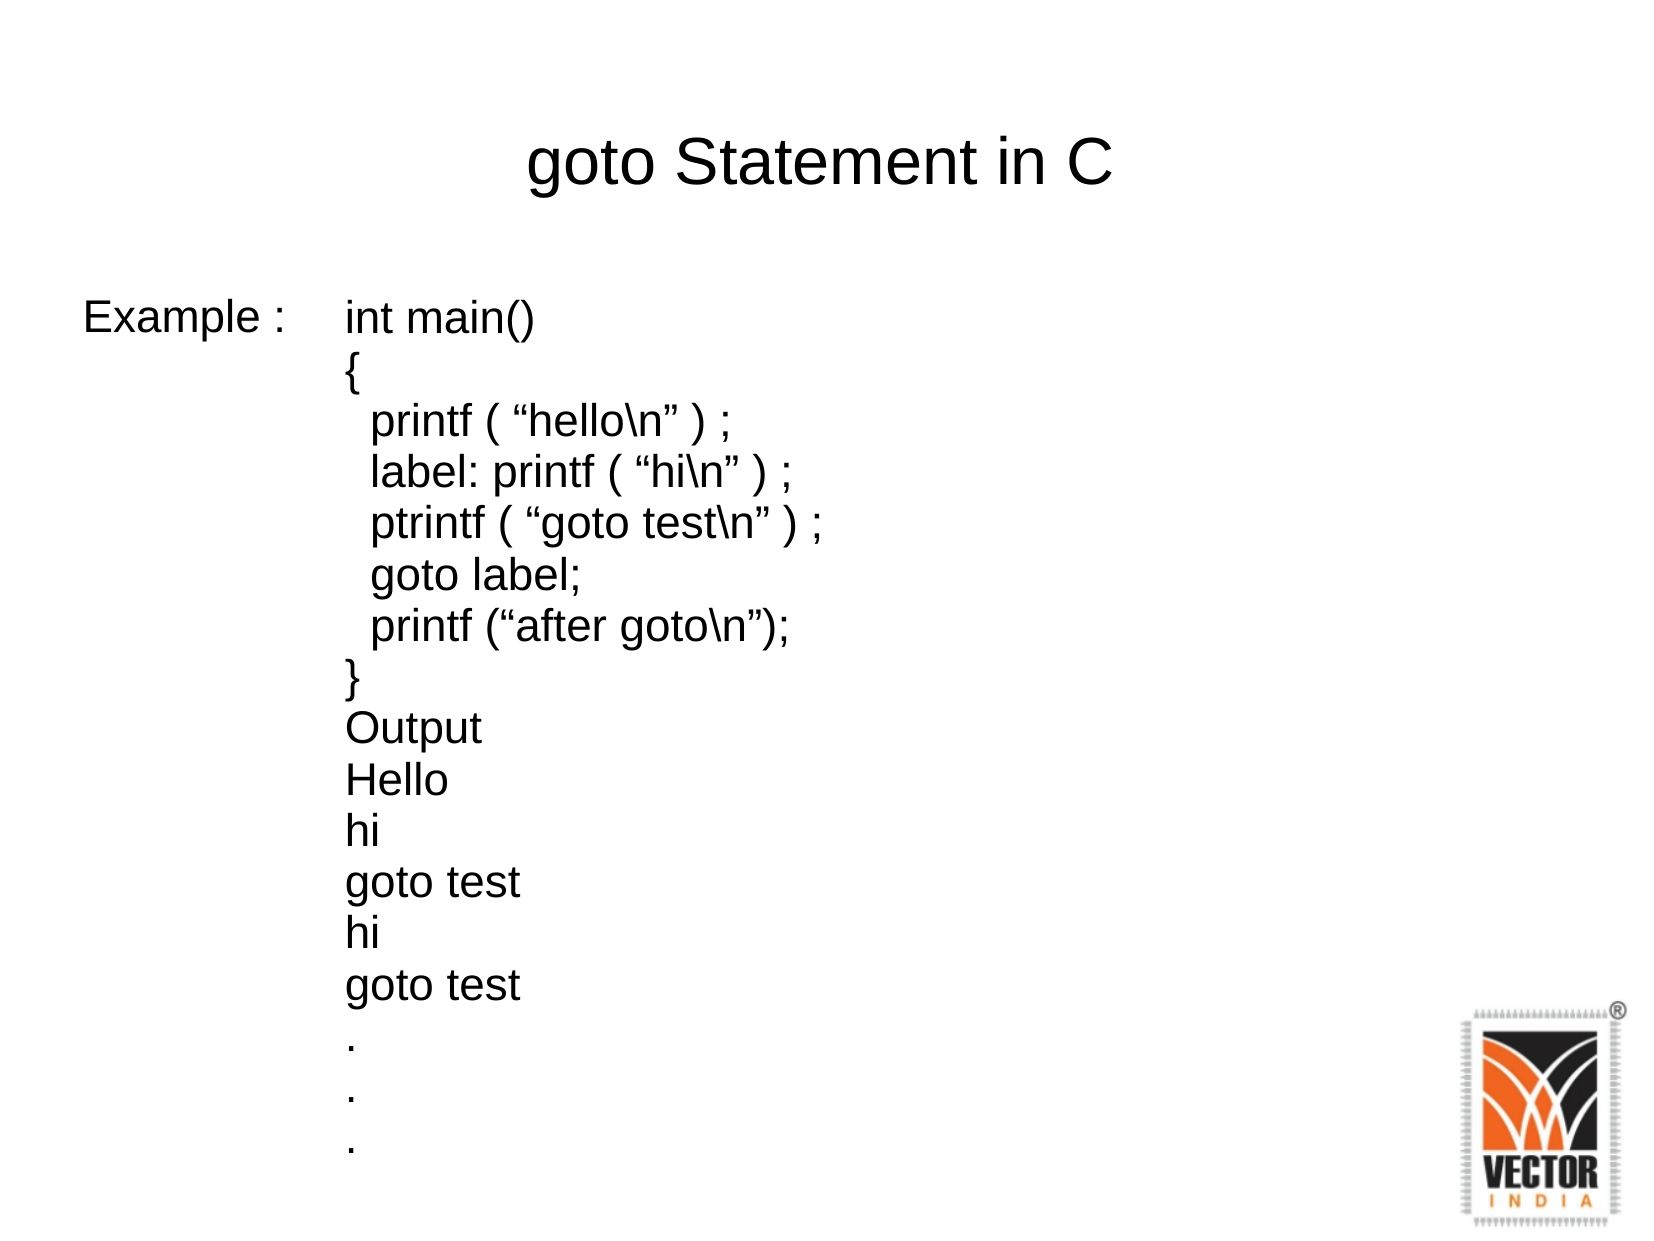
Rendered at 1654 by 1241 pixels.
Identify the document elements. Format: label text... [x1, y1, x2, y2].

subtitle Example : [82, 45, 1571, 1241]
picture [1432, 996, 1654, 1237]
text_box int main() { printf ( “hello\n” ) ; label: printf ( “hi\n” ) ; ptrintf ( “goto test\n” ) ; goto label; printf (“after goto\n”); } Output Hello hi goto test hi goto test . . . [330, 285, 1458, 1172]
